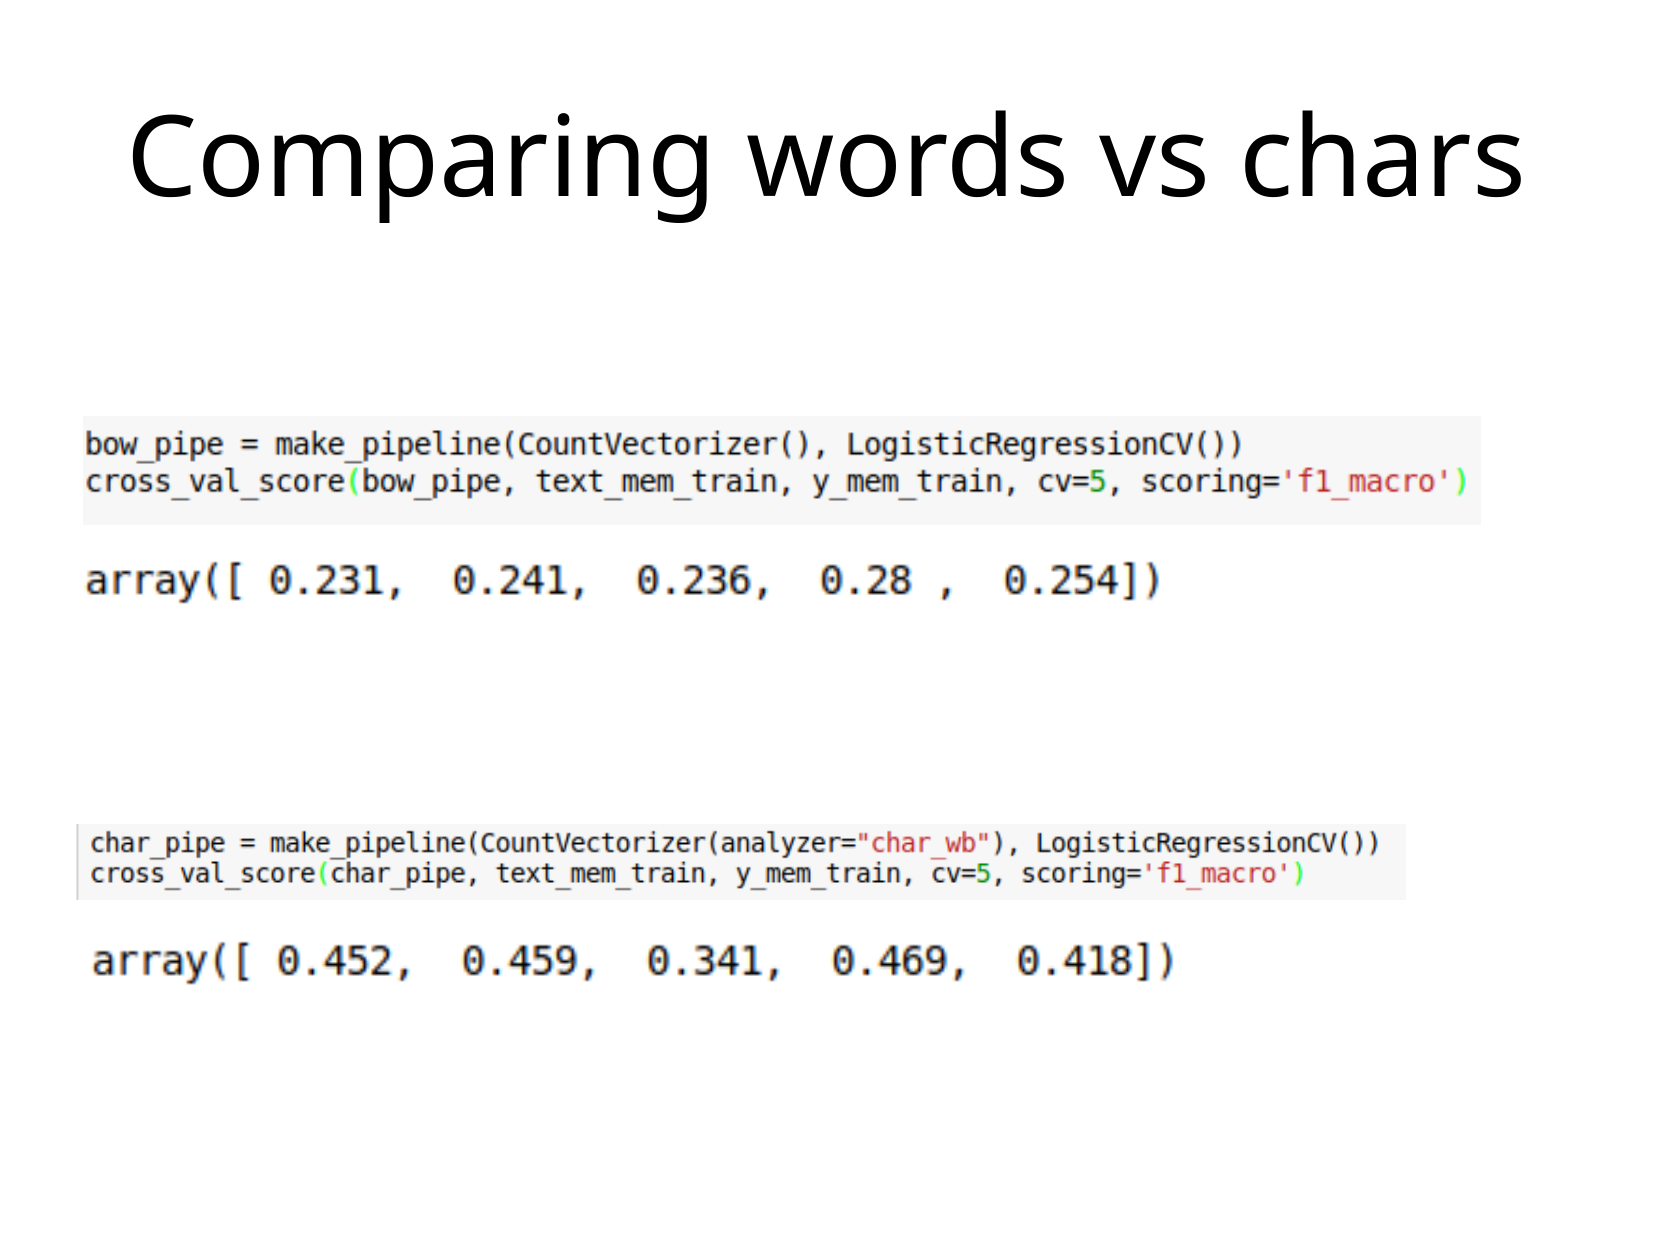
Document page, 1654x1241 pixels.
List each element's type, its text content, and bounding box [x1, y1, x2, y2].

picture [78, 929, 1205, 1006]
picture [83, 416, 1481, 526]
picture [75, 824, 1406, 901]
title Comparing words vs chars [82, 49, 1571, 257]
picture [80, 549, 1185, 616]
